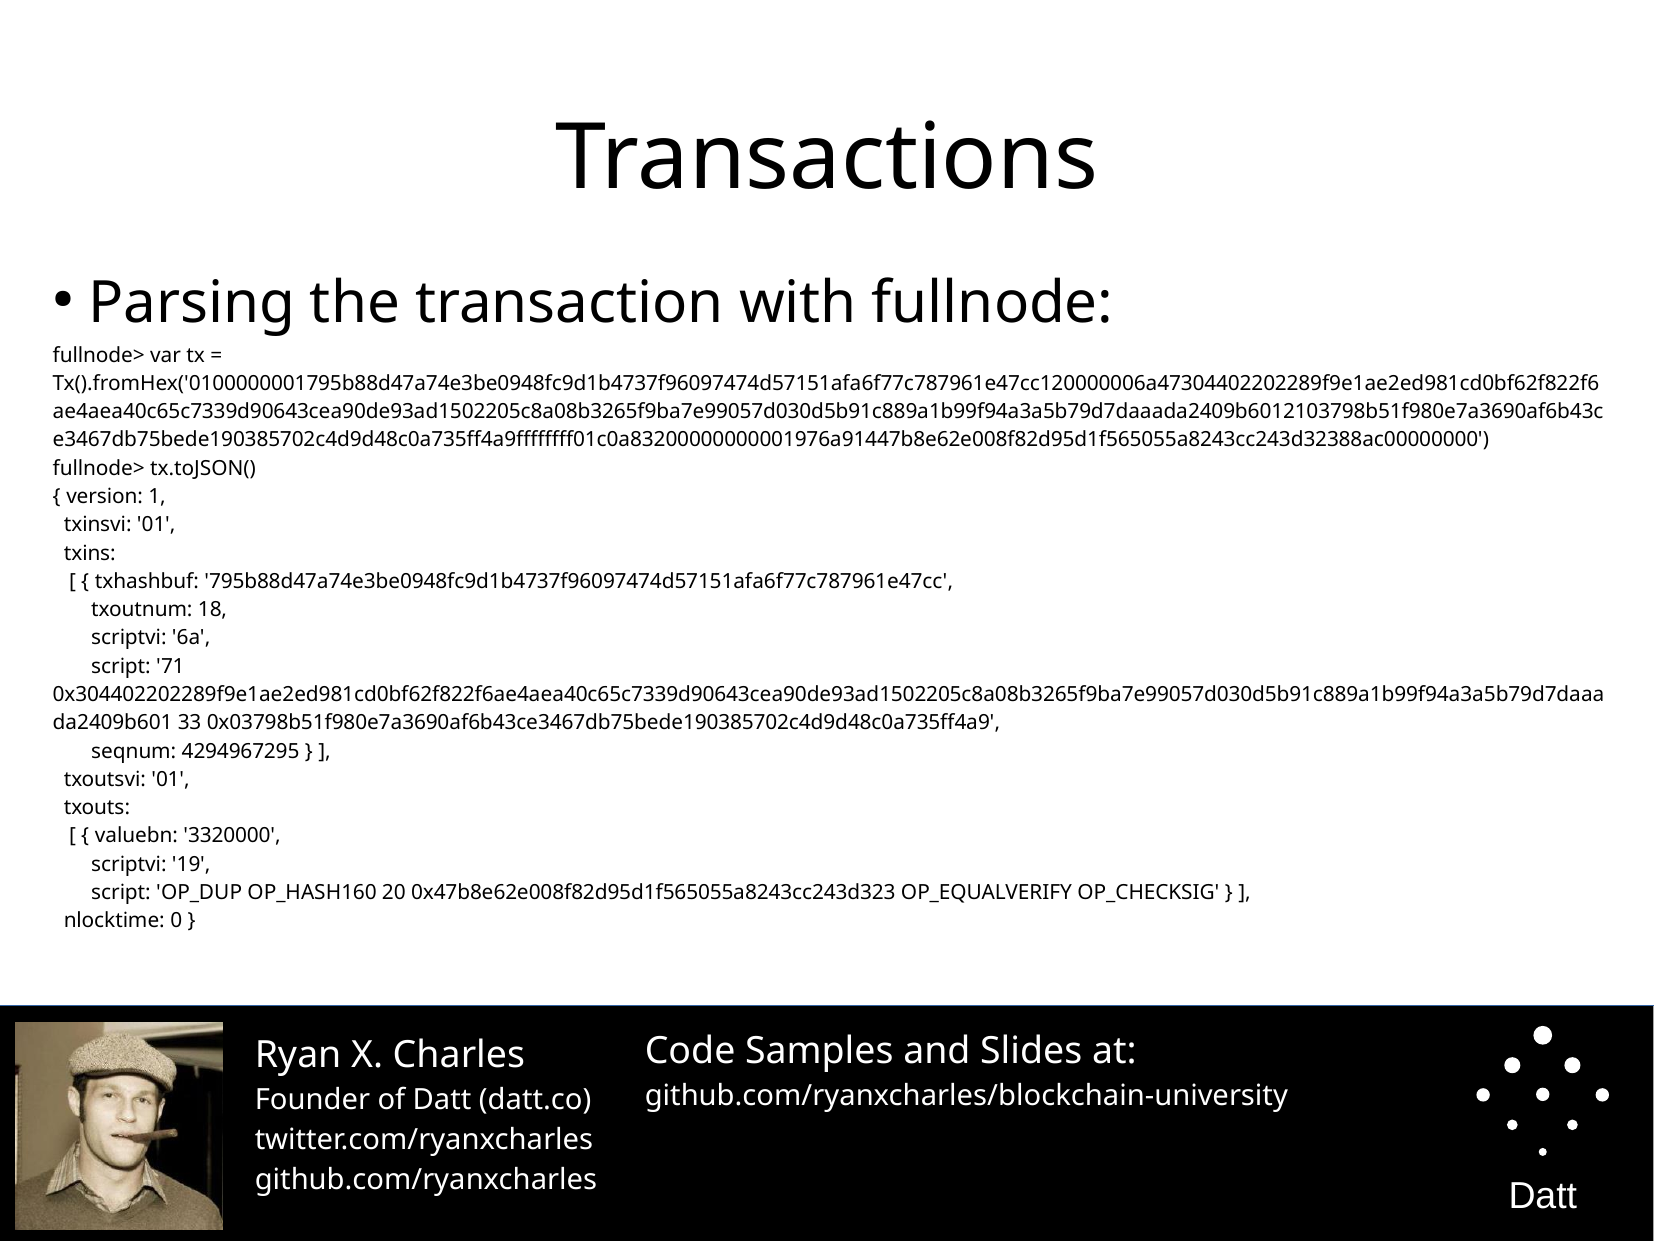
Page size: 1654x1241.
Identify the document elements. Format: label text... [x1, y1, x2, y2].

text_box Code Samples and Slides at: github.com/ryanxcharles/blockchain-university [630, 1015, 1403, 1156]
text_box Datt [1452, 1167, 1633, 1241]
picture [1475, 1023, 1611, 1159]
text_box Ryan X. Charles Founder of Datt (datt.co) twitter.com/ryanxcharles github.com/ryanxcharles [240, 1020, 976, 1241]
text_box [0, 1005, 1654, 1241]
subtitle Parsing the transaction with fullnode: fullnode> var tx = Tx().fromHex('0100000001795b88d47a74e3be0948fc9d1b4737f96097474d57151afa6f77c787961e47cc120000006a47304402202289f9e1ae2ed981cd0bf62f822f6ae4aea40c65c7339d90643cea90de93ad1502205c8a08b3265f9ba7e99057d030d5b91c889a1b99f94a3a5b79d7daaada2409b6012103798b51f980e7a3690af6b43ce3467db75bede190385702c4d9d48c0a735ff4a9ffffffff01c0a83200000000001976a91447b8e62e008f82d95d1f565055a8243cc243d32388ac00000000') fullnode> tx.toJSON() { version: 1, txinsvi: '01', txins: [ { txhashbuf: '795b88d47a74e3be0948fc9d1b4737f96097474d57151afa6f77c787961e47cc', txoutnum: 18, scriptvi: '6a', script: '71 0x304402202289f9e1ae2ed981cd0bf62f822f6ae4aea40c65c7339d90643cea90de93ad1502205c8a08b3265f9ba7e99057d030d5b91c889a1b99f94a3a5b79d7daaada2409b601 33 0x03798b51f980e7a3690af6b43ce3467db75bede190385702c4d9d48c0a735ff4a9', seqnum: 4294967295 } ], txoutsvi: '01', txouts: [ { valuebn: '3320000', scriptvi: '19', script: 'OP_DUP OP_HASH160 20 0x47b8e62e008f82d95d1f565055a8243cc243d323 OP_EQUALVERIFY OP_CHECKSIG' } ], nlocktime: 0 } [52, 260, 1606, 968]
picture [15, 1022, 223, 1231]
title Transactions [82, 49, 1571, 257]
